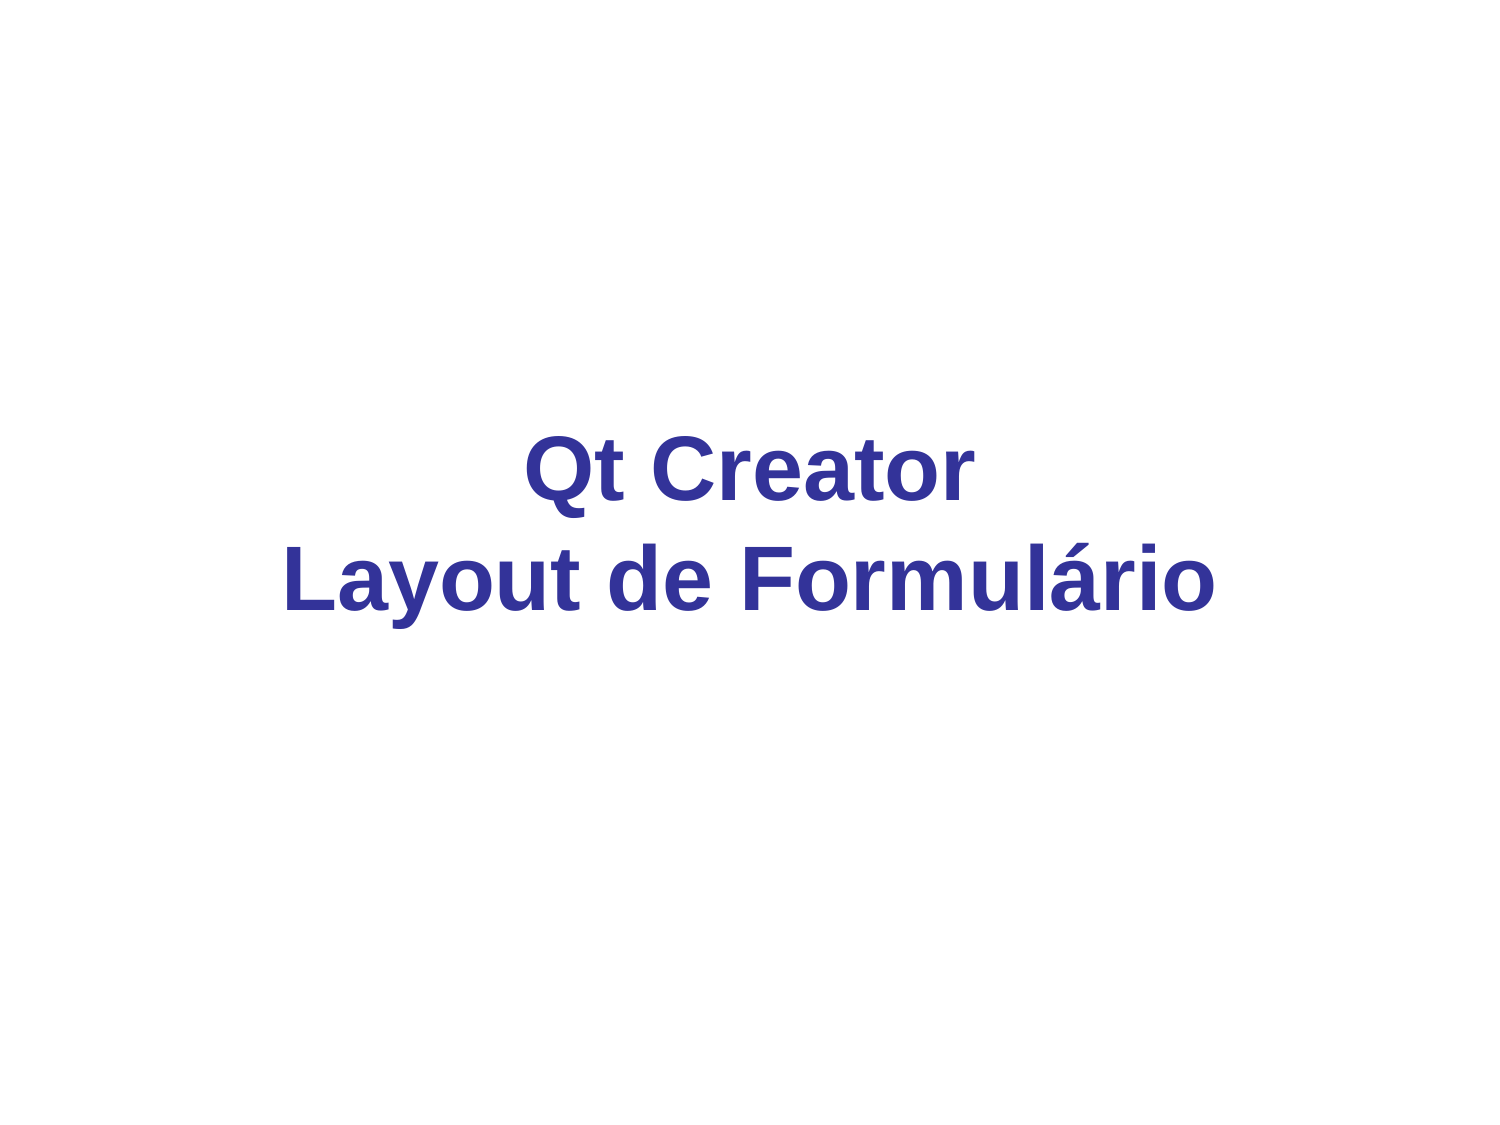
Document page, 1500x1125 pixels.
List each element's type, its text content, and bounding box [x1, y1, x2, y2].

title Qt Creator Layout de Formulário [53, 427, 1447, 610]
